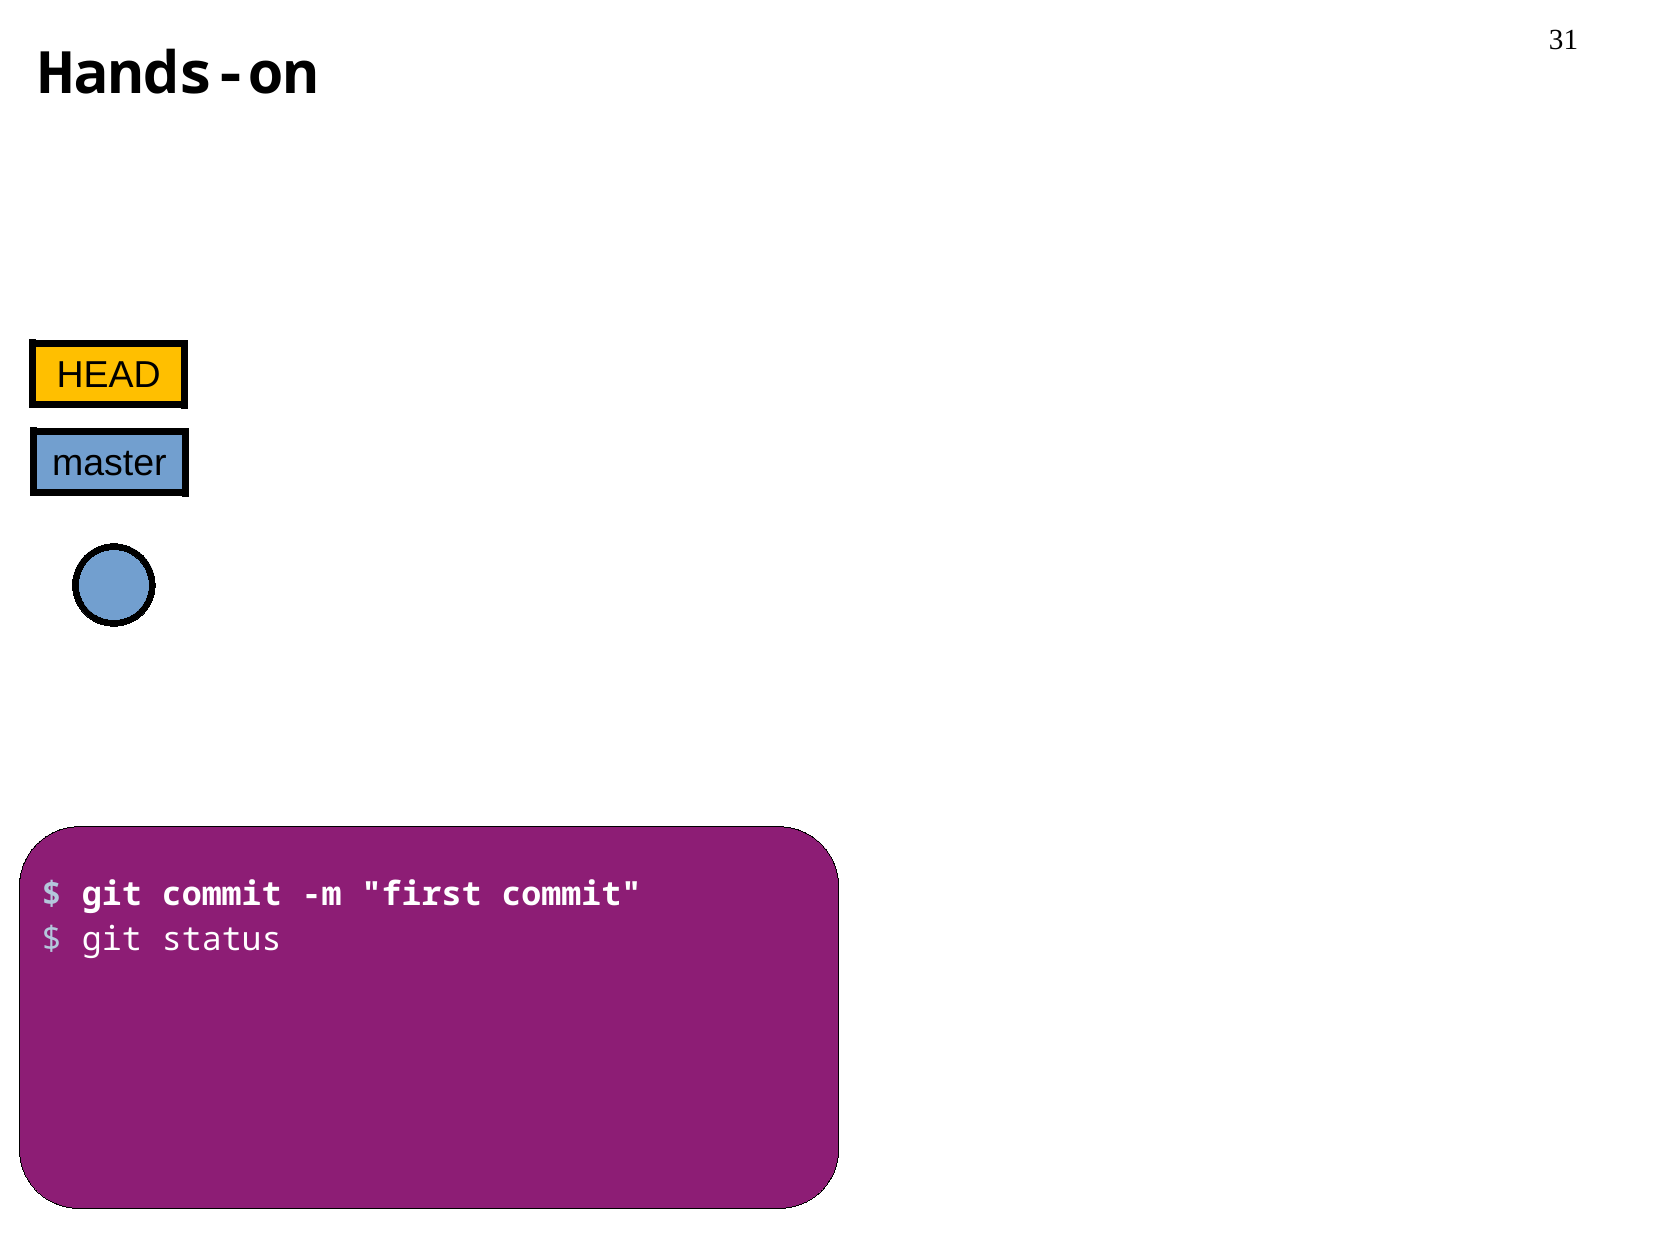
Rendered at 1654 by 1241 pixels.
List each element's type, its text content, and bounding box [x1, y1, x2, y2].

text_box master [37, 435, 182, 489]
text_box [19, 826, 839, 1209]
text_box HEAD [36, 347, 181, 401]
text_box [72, 543, 156, 627]
text_box [29, 339, 188, 409]
text_box [30, 427, 189, 497]
text_box Hands-on [23, 23, 969, 237]
text_box $ git commit -m "first commit" $ git status [26, 862, 815, 991]
